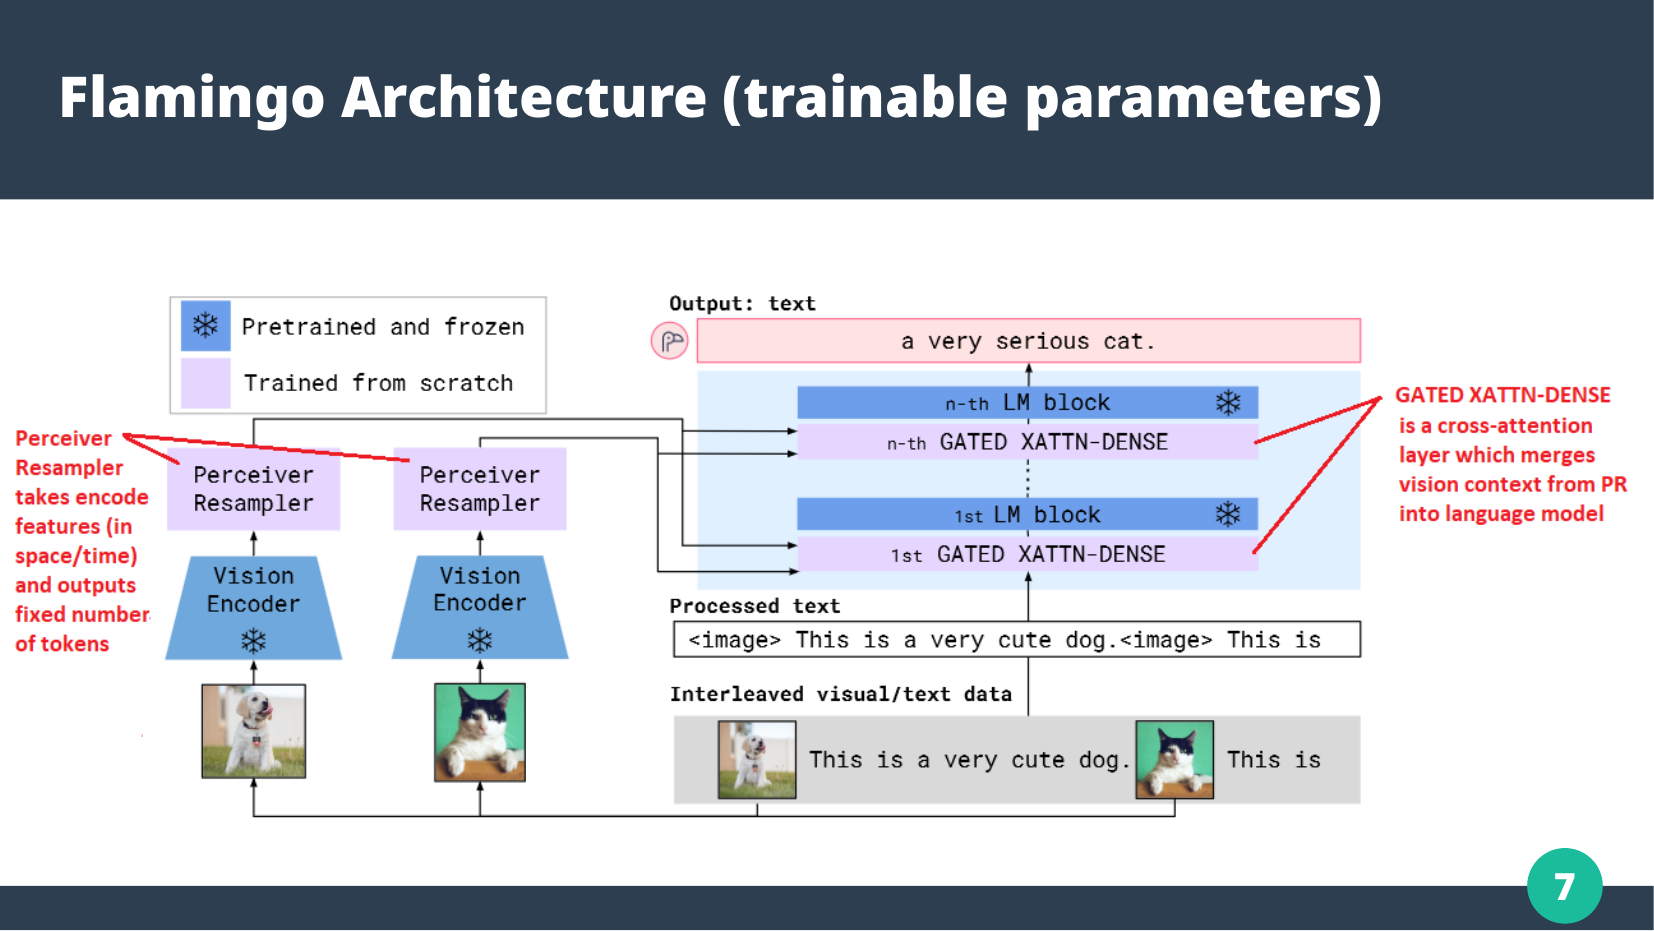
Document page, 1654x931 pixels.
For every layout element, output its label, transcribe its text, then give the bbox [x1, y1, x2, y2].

title Flamingo Architecture (trainable parameters) [59, 37, 1595, 155]
picture [0, 285, 1638, 826]
